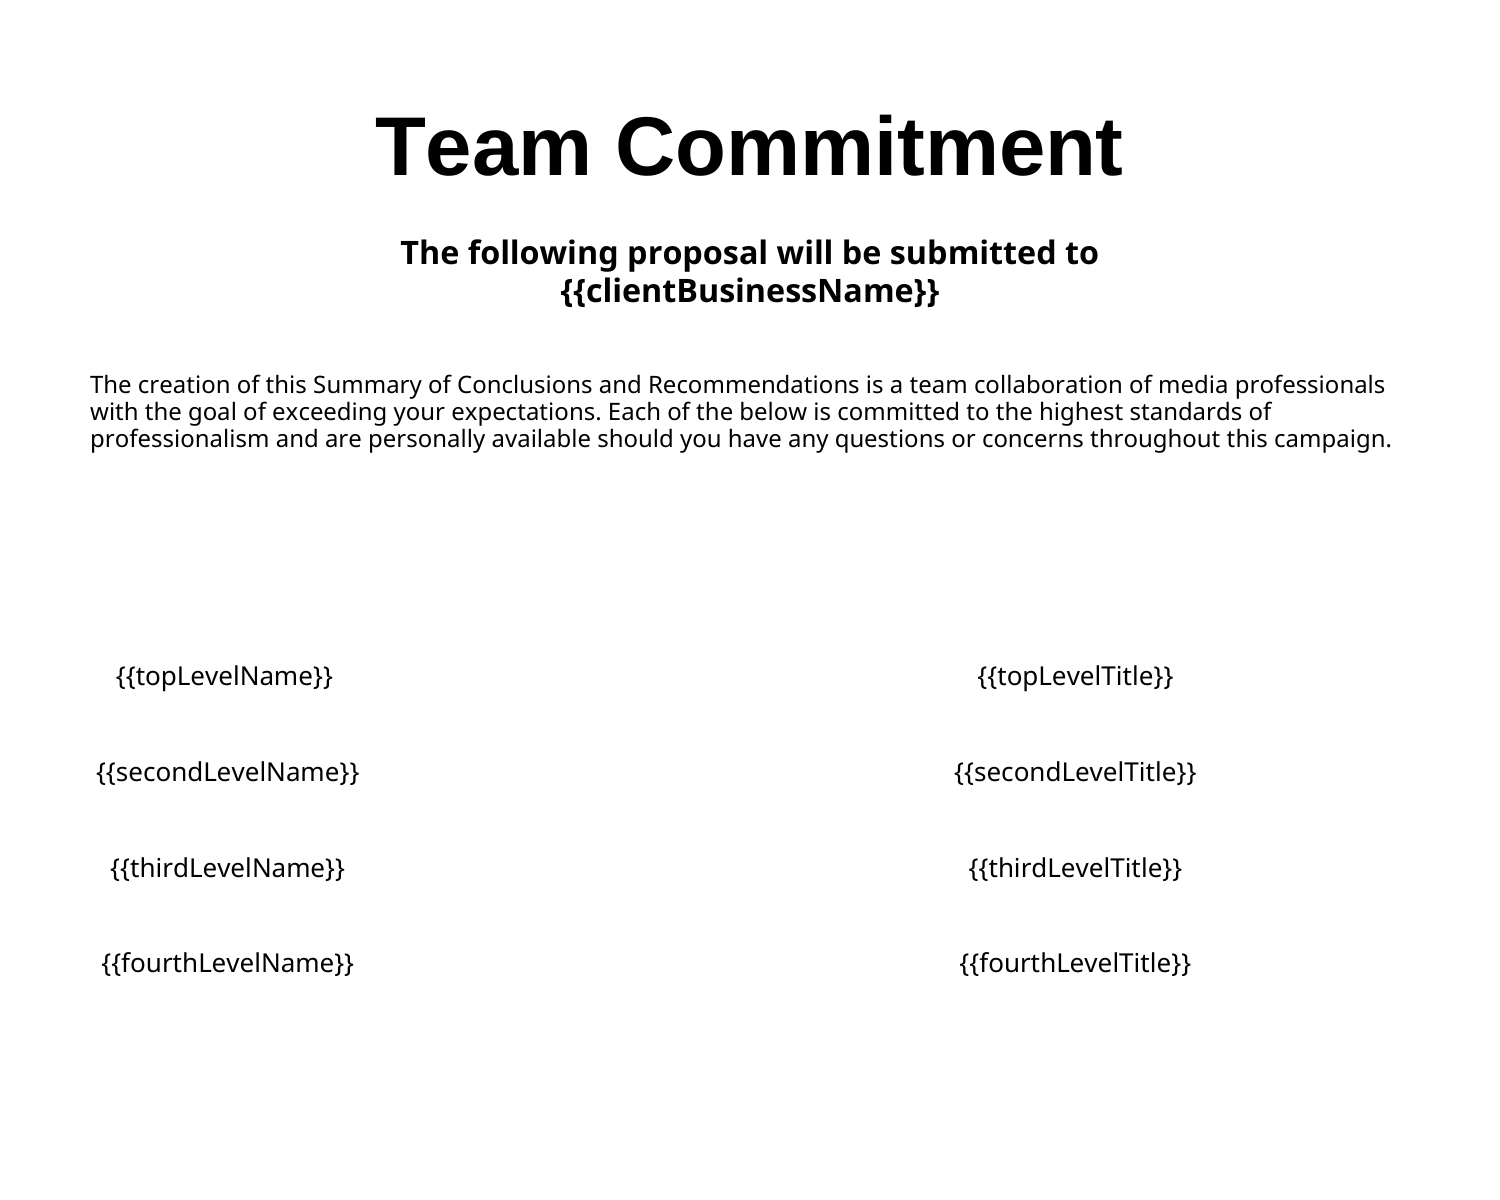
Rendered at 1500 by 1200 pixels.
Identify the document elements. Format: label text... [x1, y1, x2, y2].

list {{topLevelName}} {{secondLevelName}} {{thirdLevelName}} {{fourthLevelName}} [81, 613, 751, 1000]
title Team Commitment [113, 77, 1387, 192]
text_box The following proposal will be submitted to {{clientBusinessName}} [156, 216, 1344, 332]
list The creation of this Summary of Conclusions and Recommendations is a team collaboration of media professionals with the goal of exceeding your expectations. Each of the below is committed to the highest standards of professionalism and are personally available should you have any questions or concerns throughout this campaign. [75, 356, 1425, 507]
list {{topLevelTitle}} {{secondLevelTitle}} {{thirdLevelTitle}} {{fourthLevelTitle}} [751, 613, 1411, 1000]
